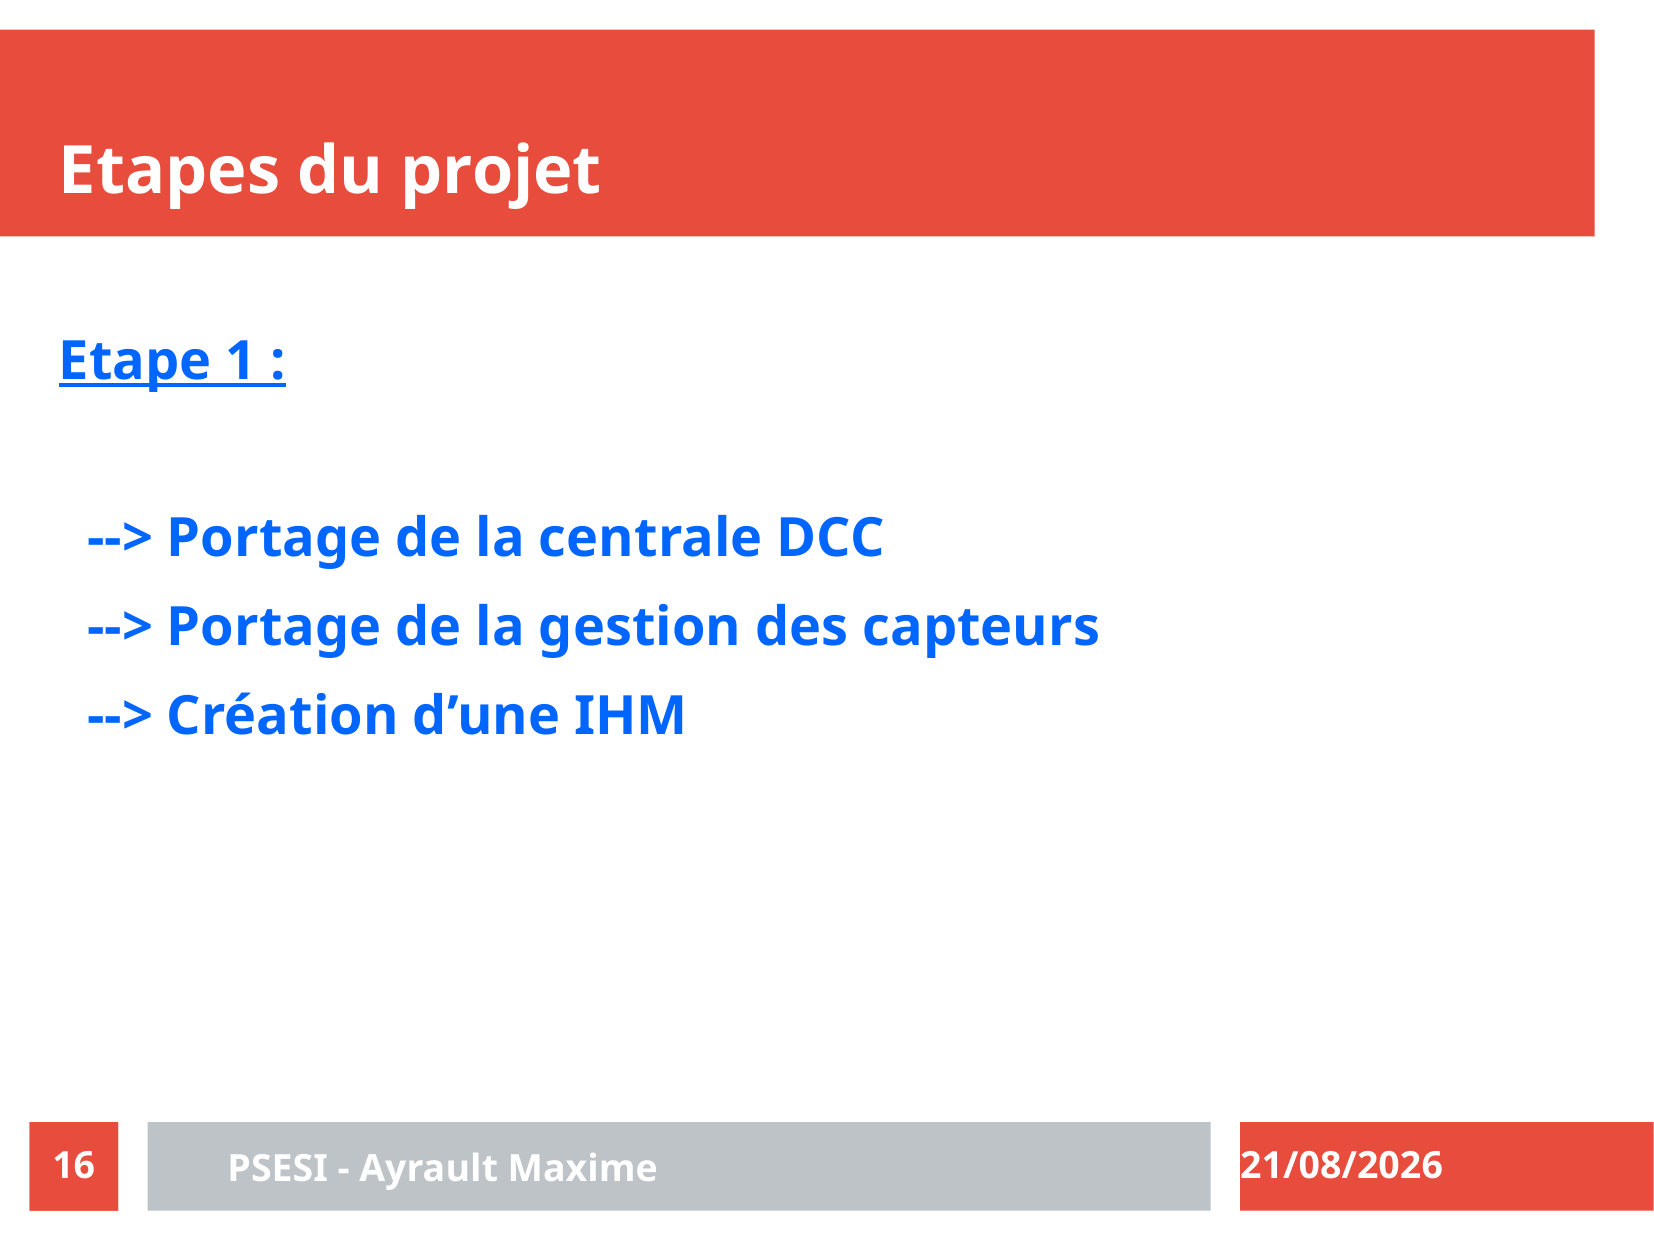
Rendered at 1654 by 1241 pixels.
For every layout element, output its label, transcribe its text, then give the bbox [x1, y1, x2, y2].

text_box 07/03/2017 [1240, 1122, 1625, 1211]
text_box PSESI - Ayrault Maxime [177, 1122, 709, 1211]
list Etape 1 : --> Portage de la centrale DCC --> Portage de la gestion des capteurs --> Création d’une IHM [59, 324, 1565, 1093]
text_box <number> [29, 1122, 119, 1211]
title Etapes du projet [59, 59, 1595, 207]
